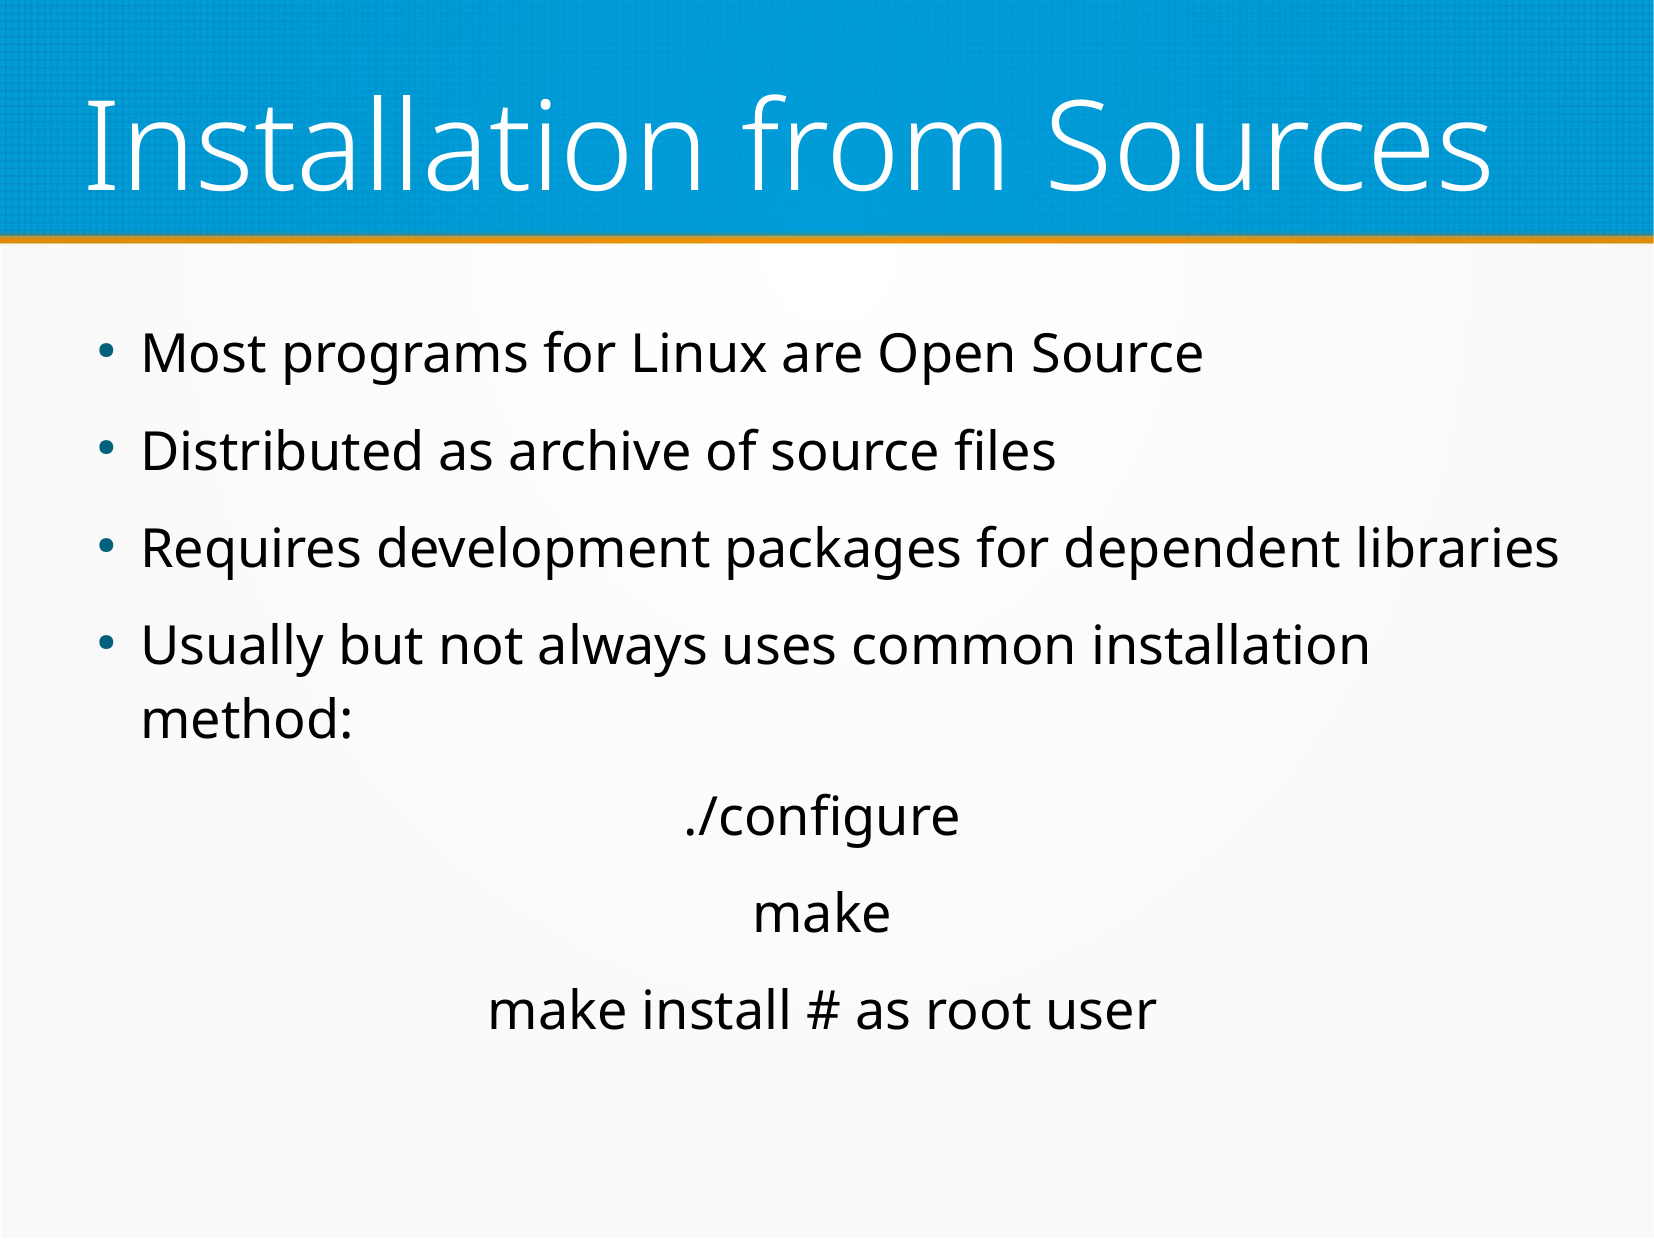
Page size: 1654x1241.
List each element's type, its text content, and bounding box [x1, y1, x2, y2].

picture [0, 233, 1654, 1241]
list Most programs for Linux are Open Source Distributed as archive of source files Requires development packages for dependent libraries Usually but not always uses common installation method: ./configure make make install # as root user [82, 315, 1563, 1081]
title Installation from Sources [82, 19, 1571, 227]
